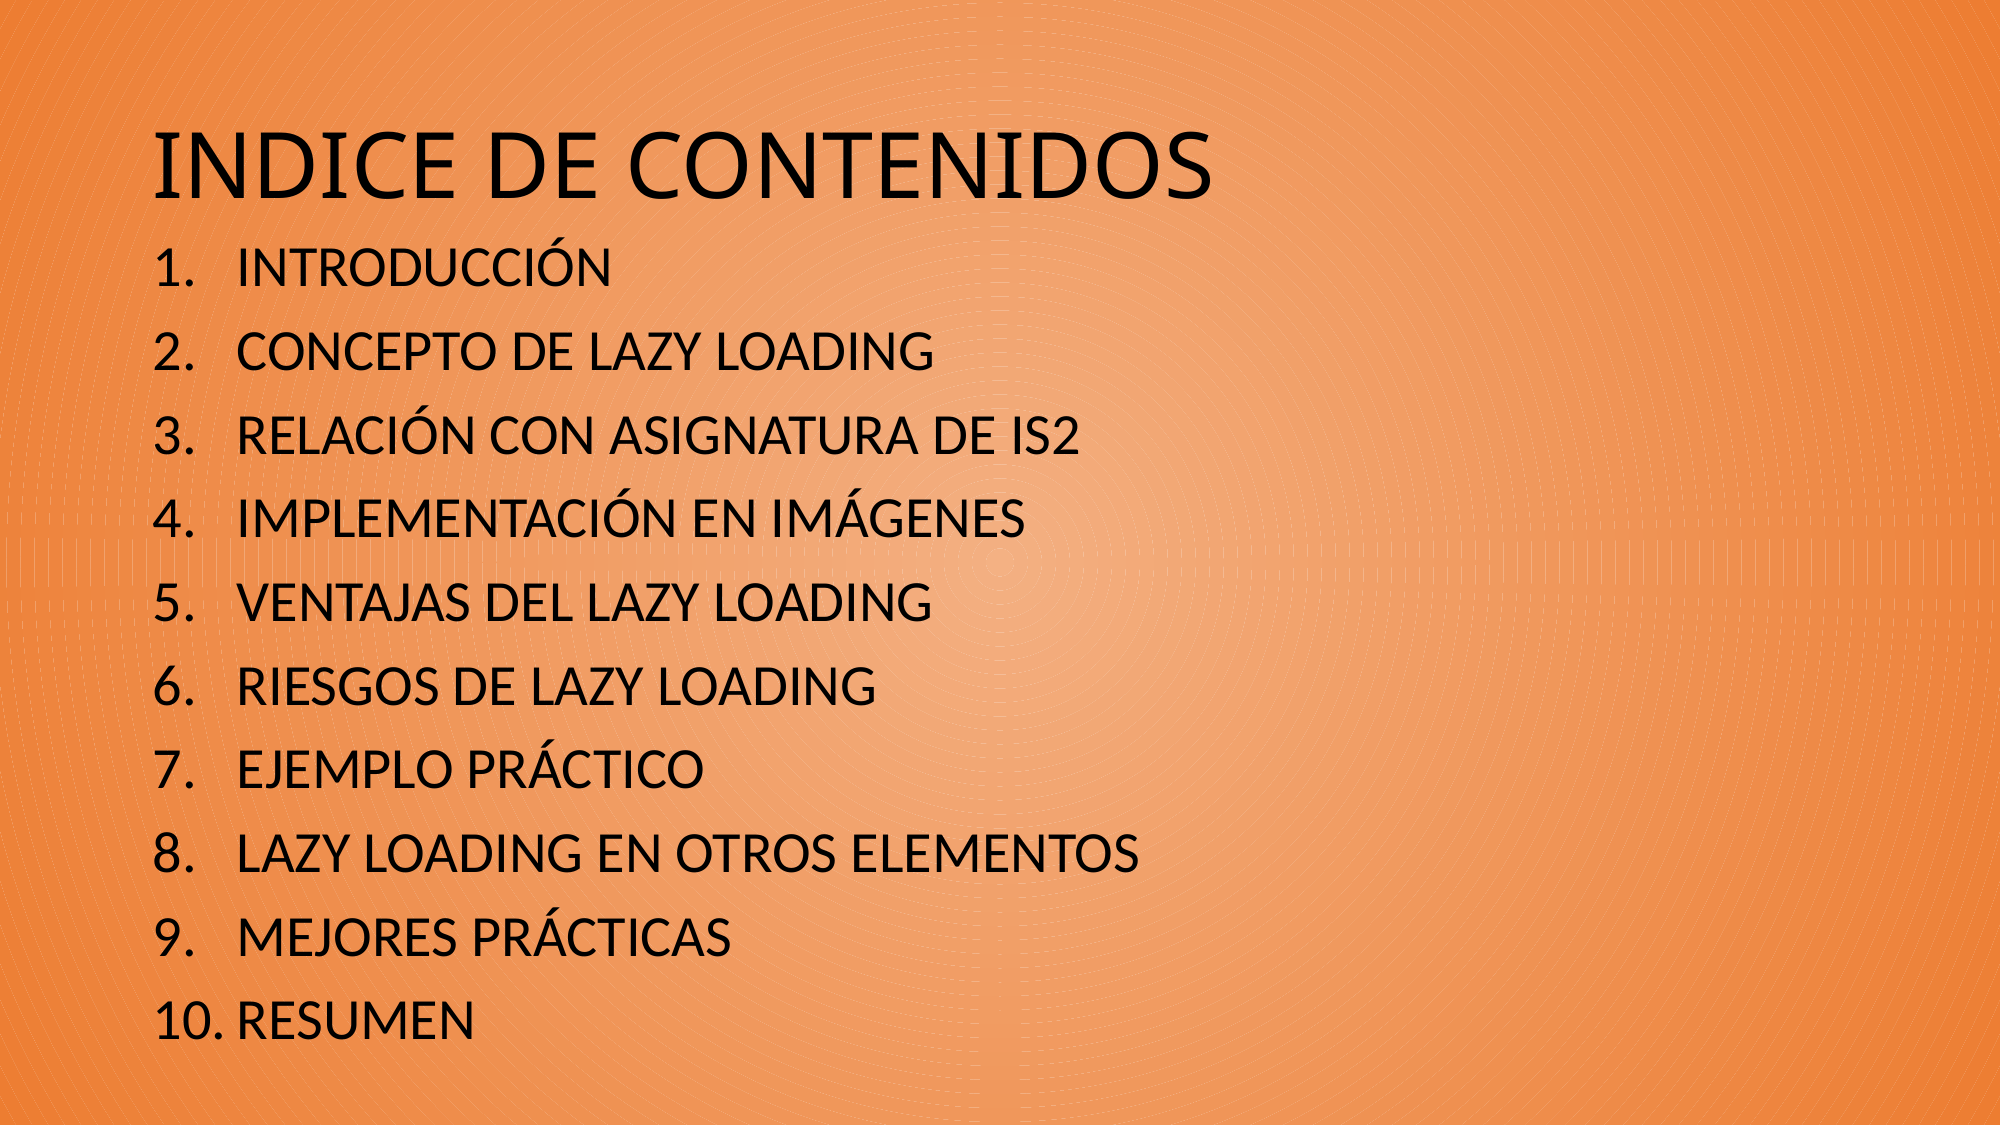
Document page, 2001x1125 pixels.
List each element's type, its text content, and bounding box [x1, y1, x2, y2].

list INTRODUCCIÓN CONCEPTO DE LAZY LOADING RELACIÓN CON ASIGNATURA DE IS2 IMPLEMENTACIÓN EN IMÁGENES VENTAJAS DEL LAZY LOADING RIESGOS DE LAZY LOADING EJEMPLO PRÁCTICO LAZY LOADING EN OTROS ELEMENTOS MEJORES PRÁCTICAS RESUMEN [137, 228, 1863, 1090]
title INDICE DE CONTENIDOS [137, 59, 1863, 228]
